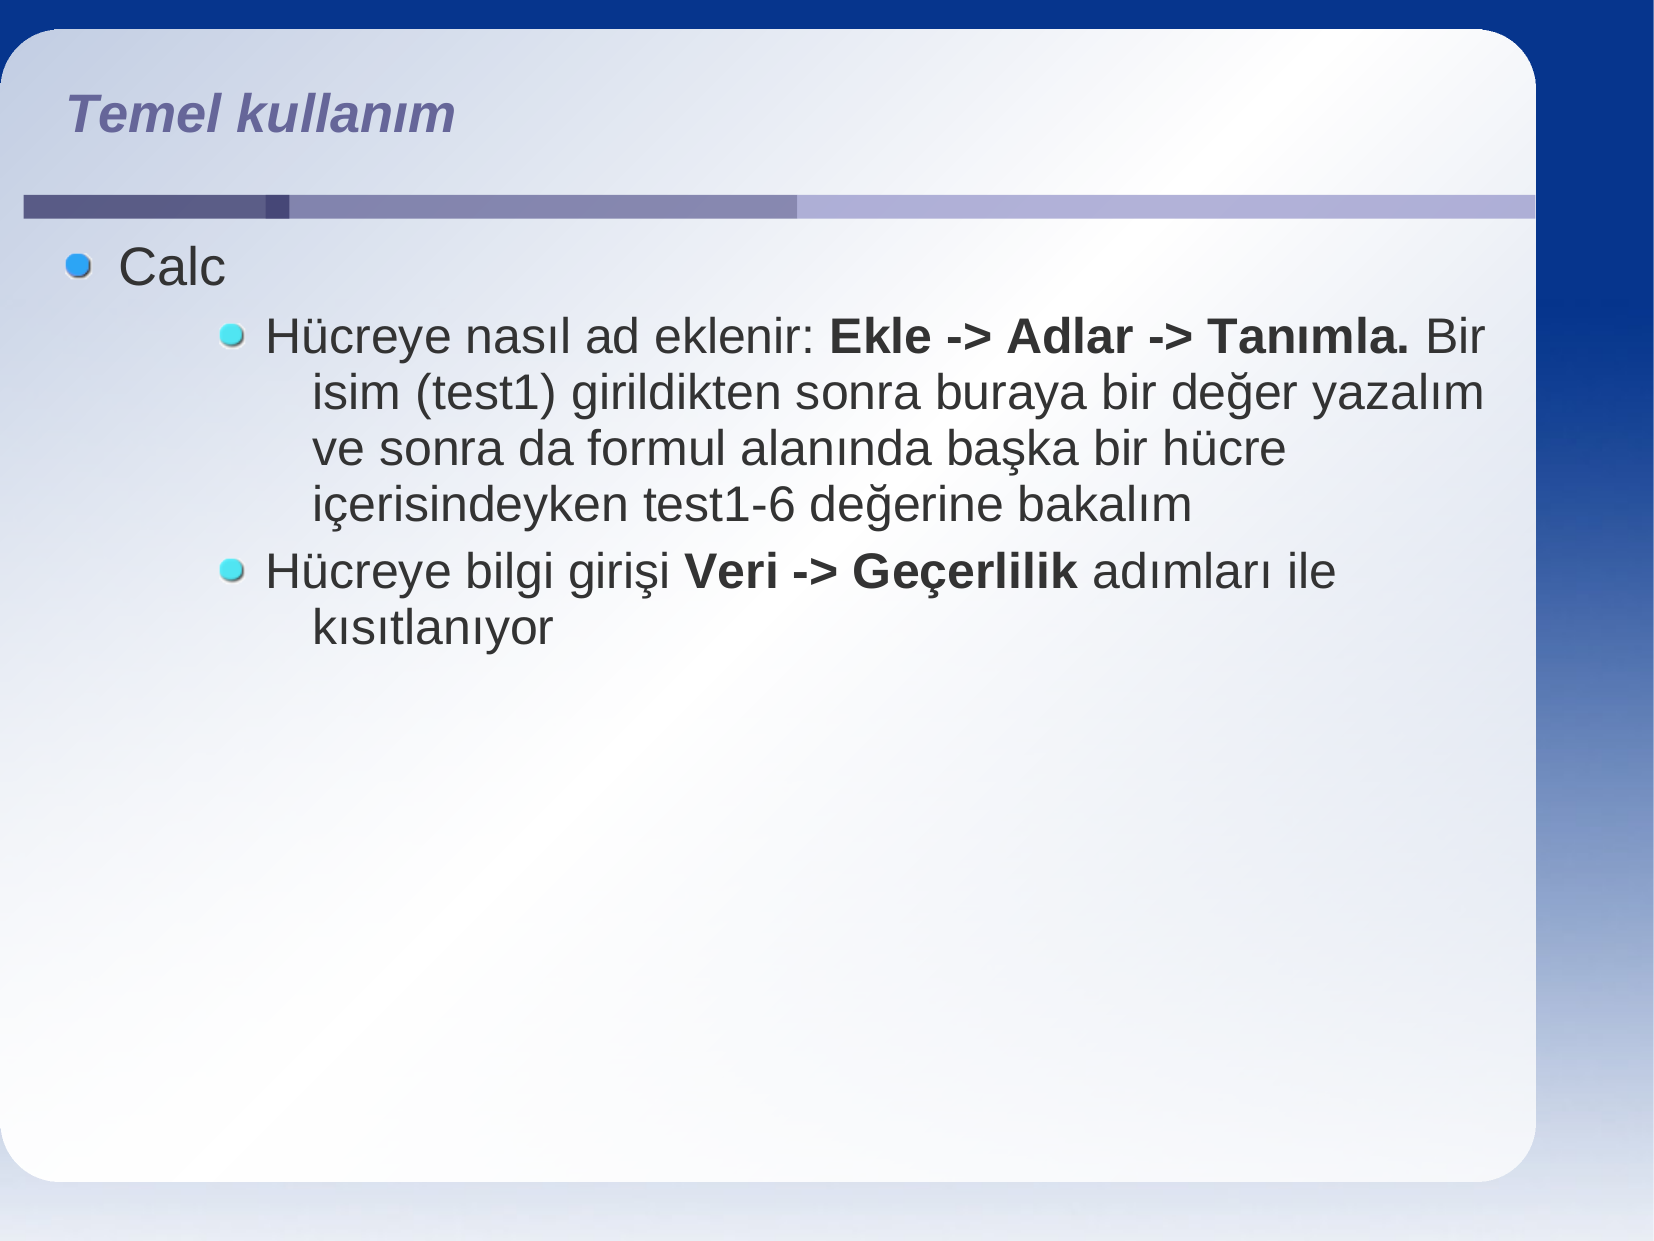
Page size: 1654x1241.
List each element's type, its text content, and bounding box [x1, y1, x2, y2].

list Calc Hücreye nasıl ad eklenir: Ekle -> Adlar -> Tanımla. Bir isim (test1) girildikten sonra buraya bir değer yazalım ve sonra da formul alanında başka bir hücre içerisindeyken test1-6 değerine bakalım Hücreye bilgi girişi Veri -> Geçerlilik adımları ile kısıtlanıyor [29, 236, 1506, 1152]
title Temel kullanım [29, 49, 1506, 178]
picture [0, 0, 1654, 1241]
